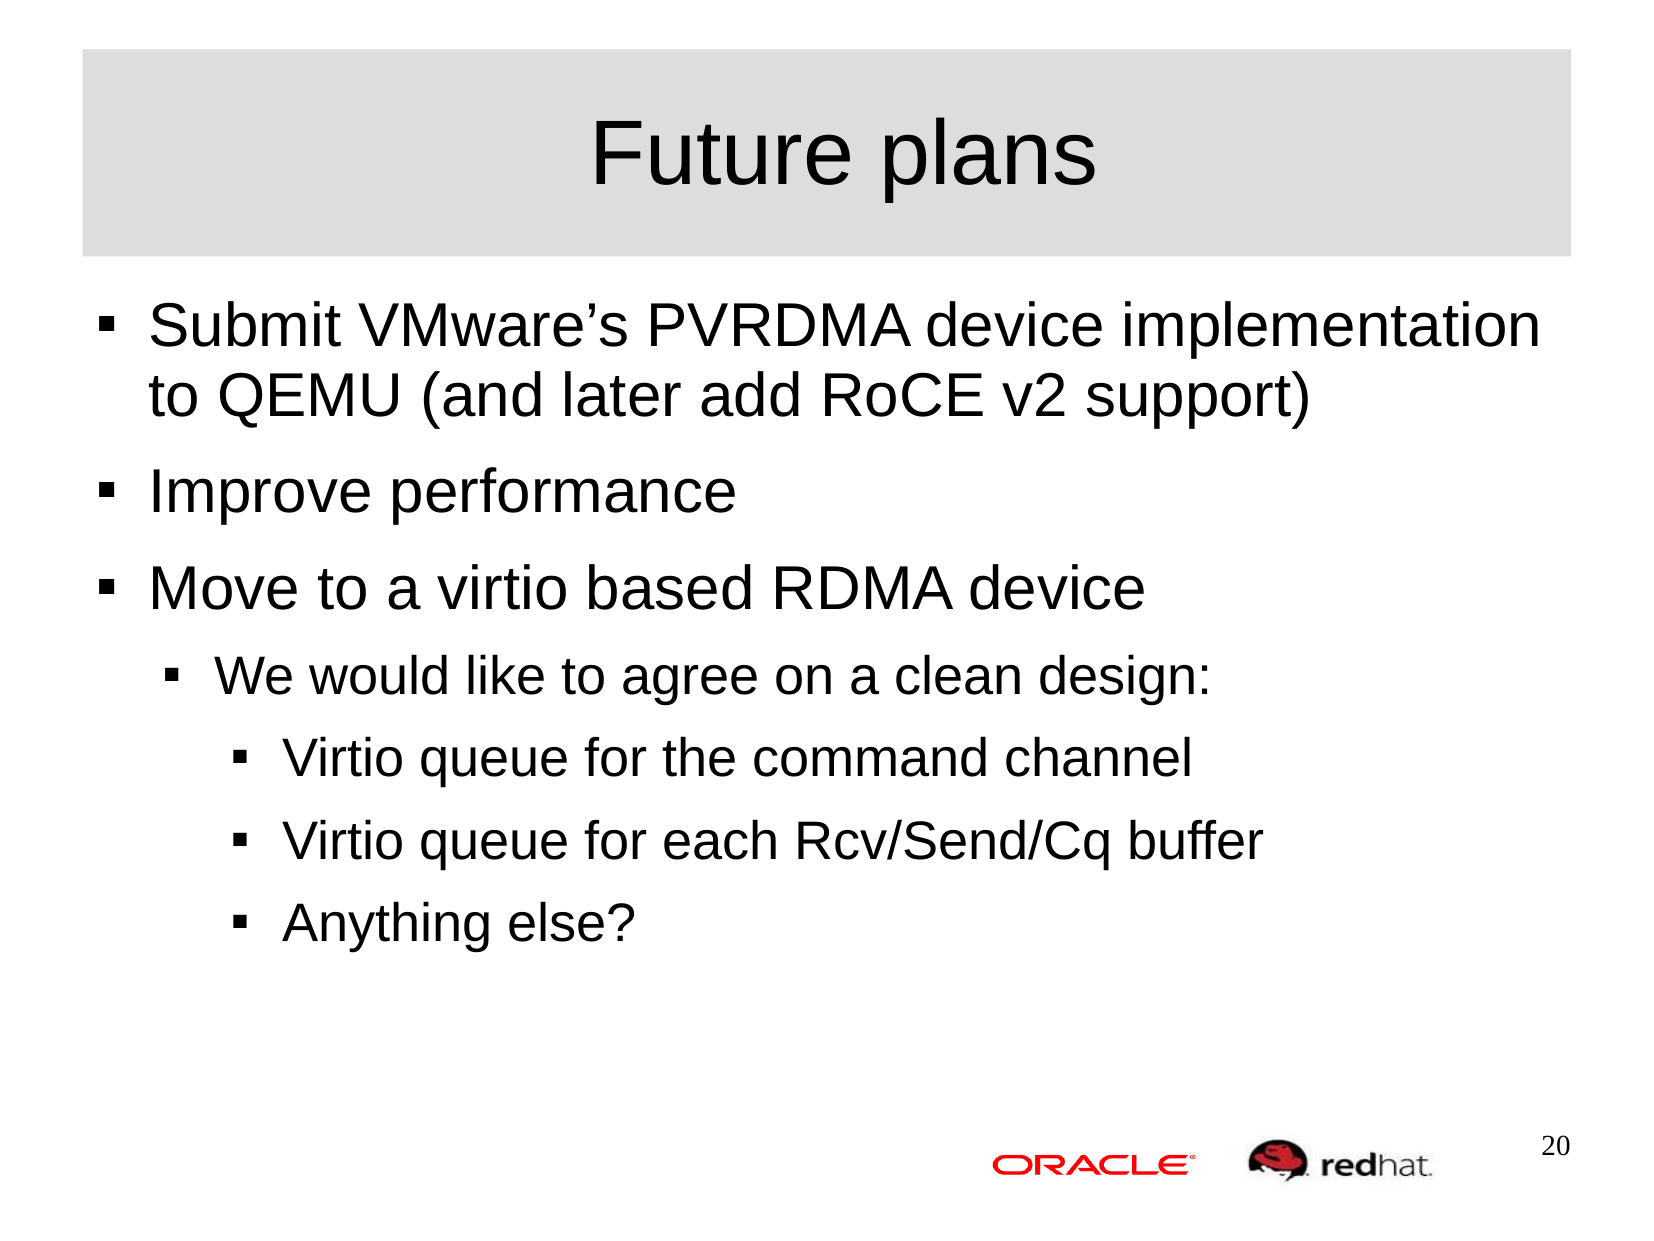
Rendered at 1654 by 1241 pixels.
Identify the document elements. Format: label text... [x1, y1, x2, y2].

picture [975, 1117, 1213, 1212]
text_box [82, 49, 1571, 257]
picture [1245, 1090, 1435, 1241]
list Submit VMware’s PVRDMA device implementation to QEMU (and later add RoCE v2 support) Improve performance Move to a virtio based RDMA device We would like to agree on a clean design: Virtio queue for the command channel Virtio queue for each Rcv/Send/Cq buffer Anything else? [82, 290, 1571, 1010]
